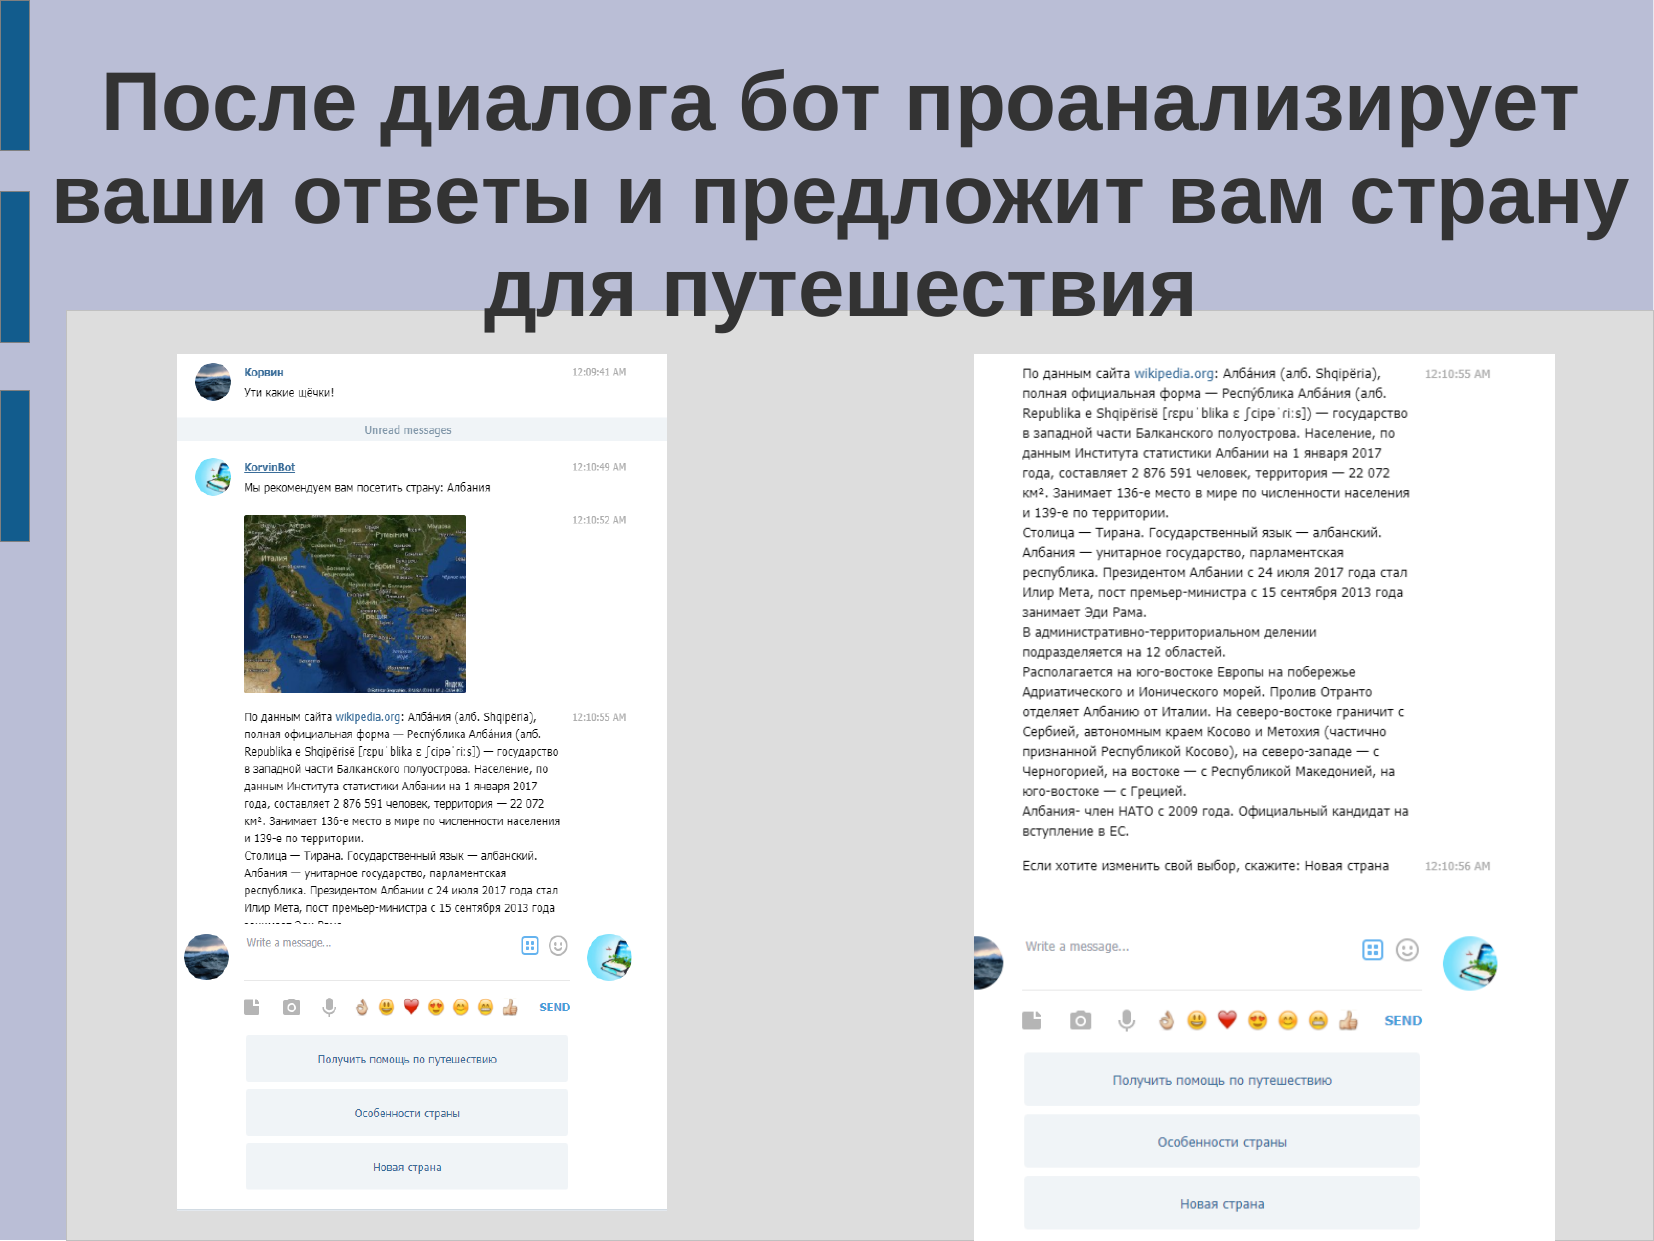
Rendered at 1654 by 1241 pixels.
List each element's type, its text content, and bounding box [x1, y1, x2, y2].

picture [974, 354, 1555, 1241]
picture [177, 354, 667, 1211]
title После диалога бот проанализирует ваши ответы и предложит вам страну для путешествия [29, 8, 1654, 381]
